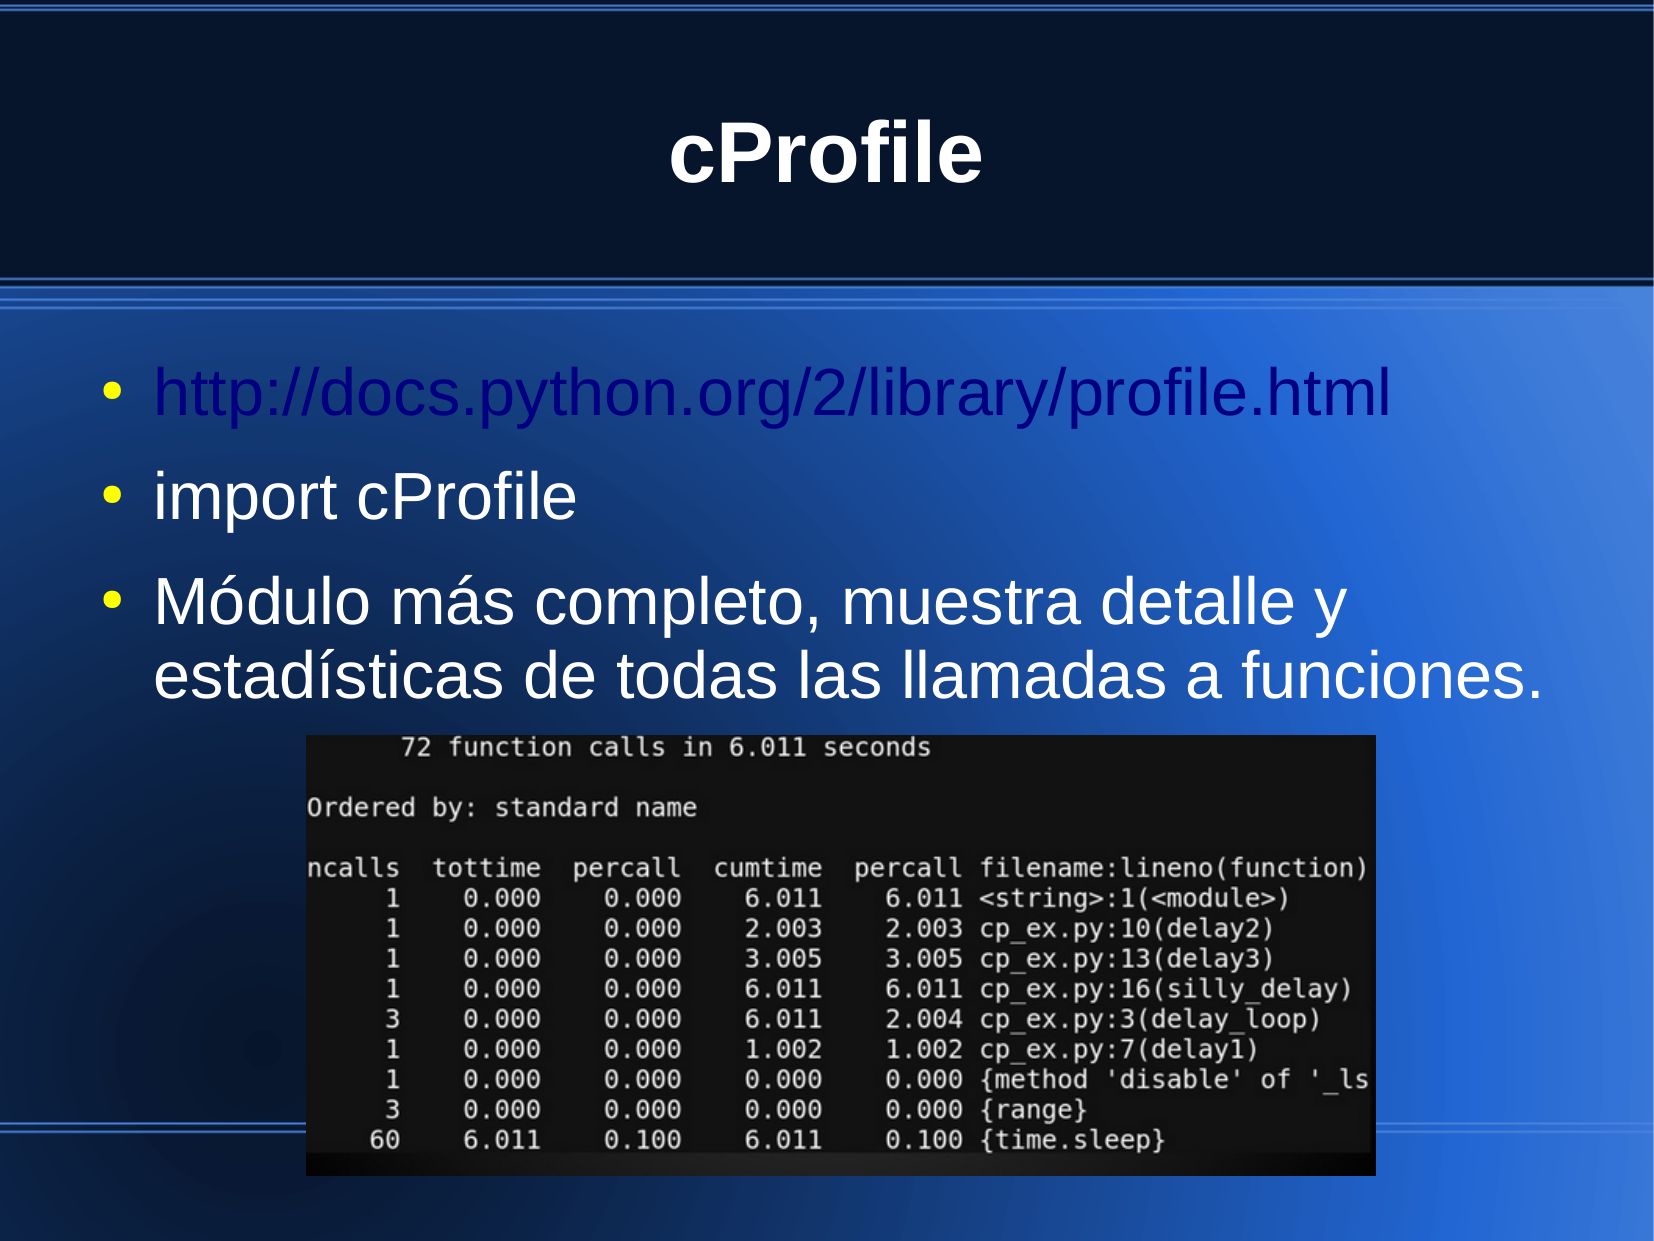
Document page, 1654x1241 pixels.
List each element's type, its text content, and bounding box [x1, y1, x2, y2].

list http://docs.python.org/2/library/profile.html import cProfile Módulo más completo, muestra detalle y estadísticas de todas las llamadas a funciones. [82, 355, 1571, 1075]
picture [0, 0, 1654, 1241]
title cProfile [82, 49, 1571, 257]
